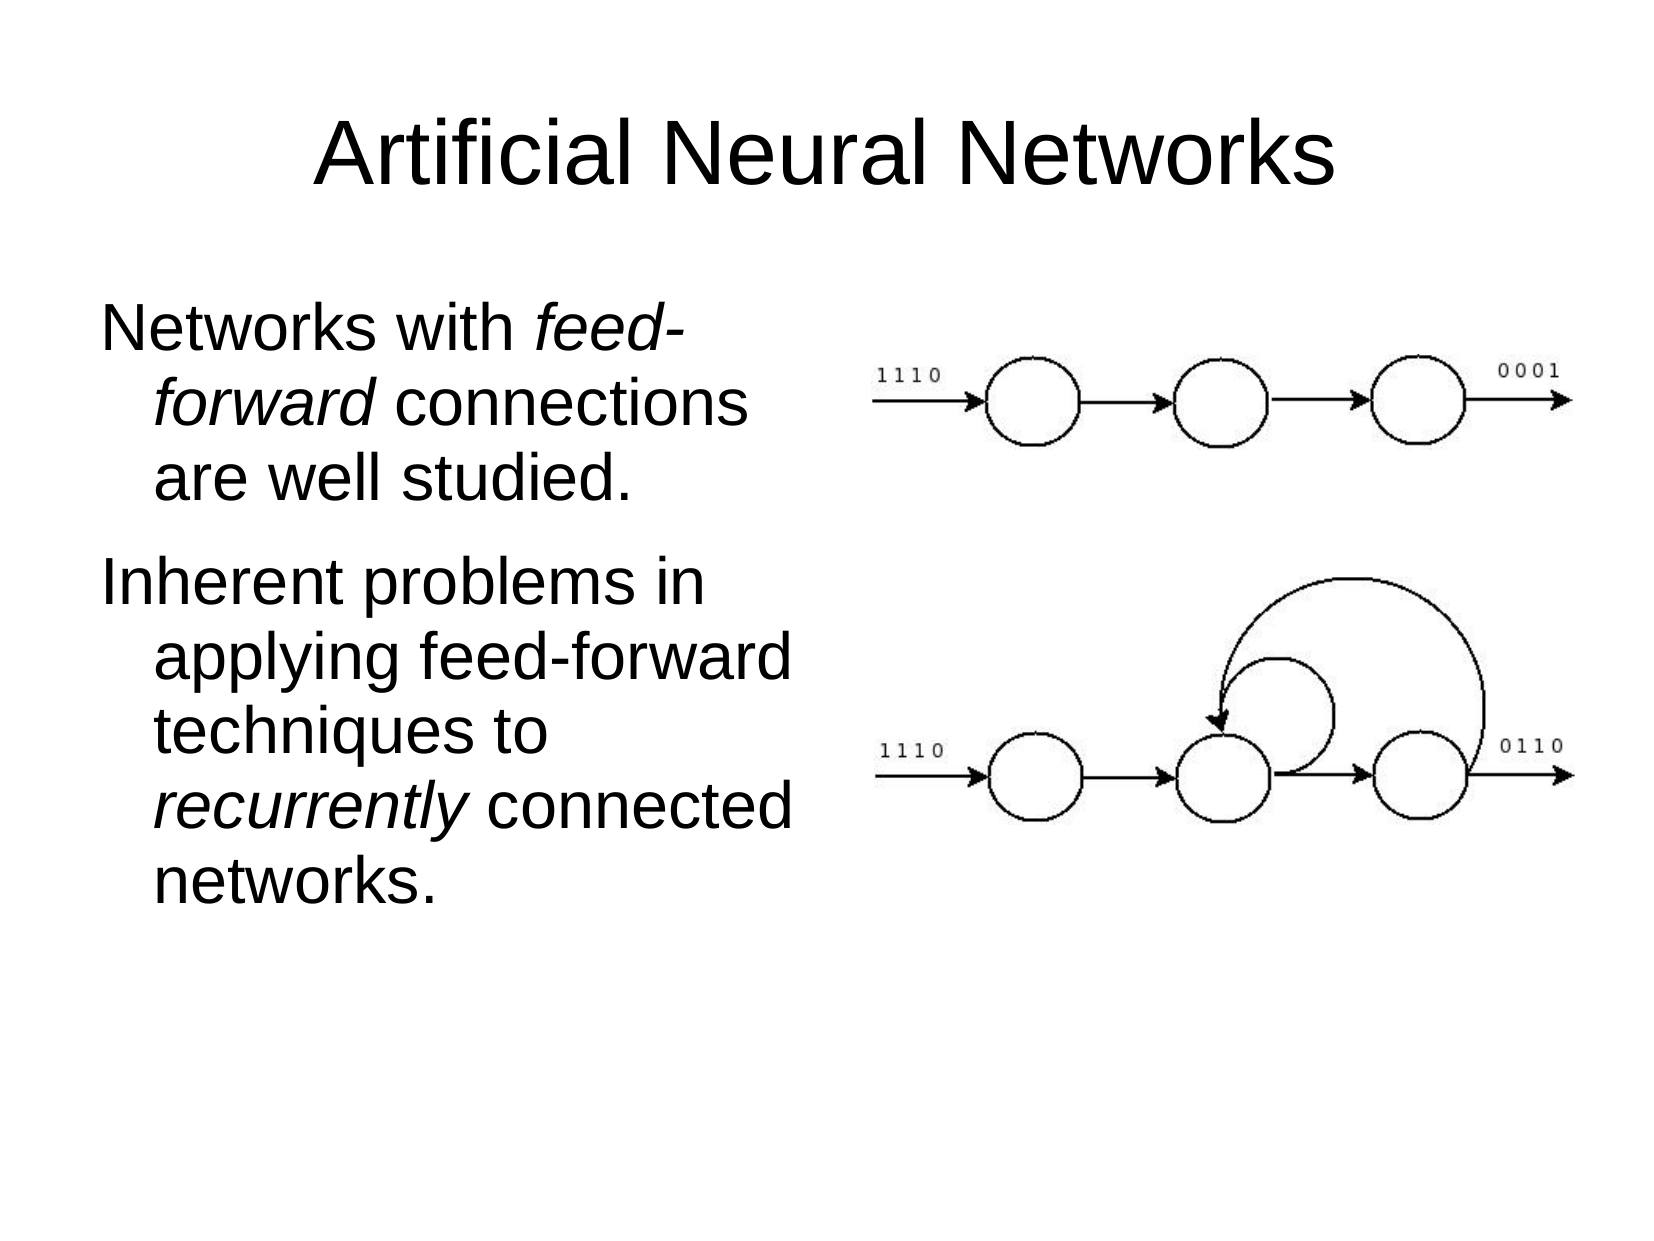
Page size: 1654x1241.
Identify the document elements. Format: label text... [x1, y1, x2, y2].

picture [874, 576, 1578, 826]
list Networks with feed-forward connections are well studied. Inherent problems in applying feed-forward techniques to recurrently connected networks. [82, 290, 809, 1094]
title Artificial Neural Networks [82, 49, 1571, 257]
picture [871, 354, 1576, 451]
